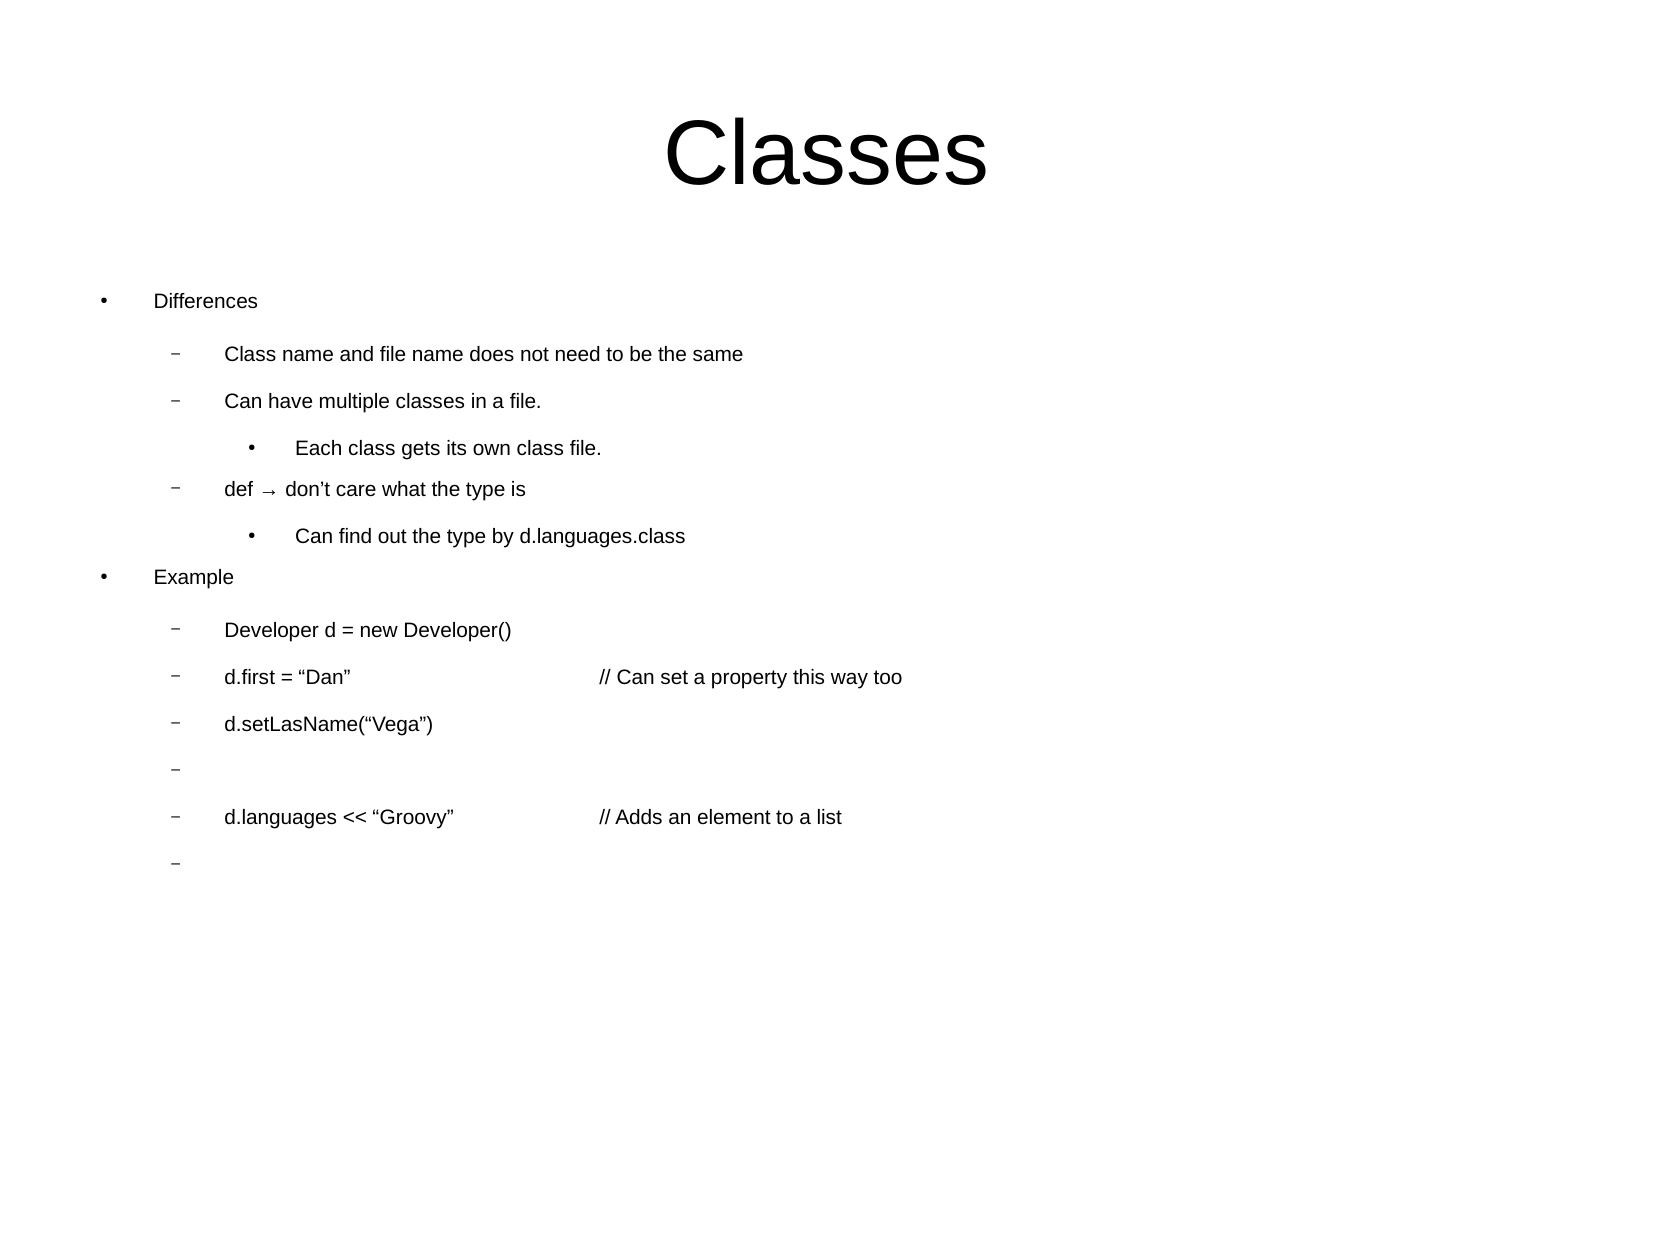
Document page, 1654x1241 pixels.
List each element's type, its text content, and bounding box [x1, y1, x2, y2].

title Classes [82, 49, 1571, 257]
list Differences Class name and file name does not need to be the same Can have multiple classes in a file. Each class gets its own class file. def → don’t care what the type is Can find out the type by d.languages.class Example Developer d = new Developer() d.first = “Dan” // Can set a property this way too d.setLasName(“Vega”) d.languages << “Groovy” // Adds an element to a list [82, 290, 1571, 1201]
